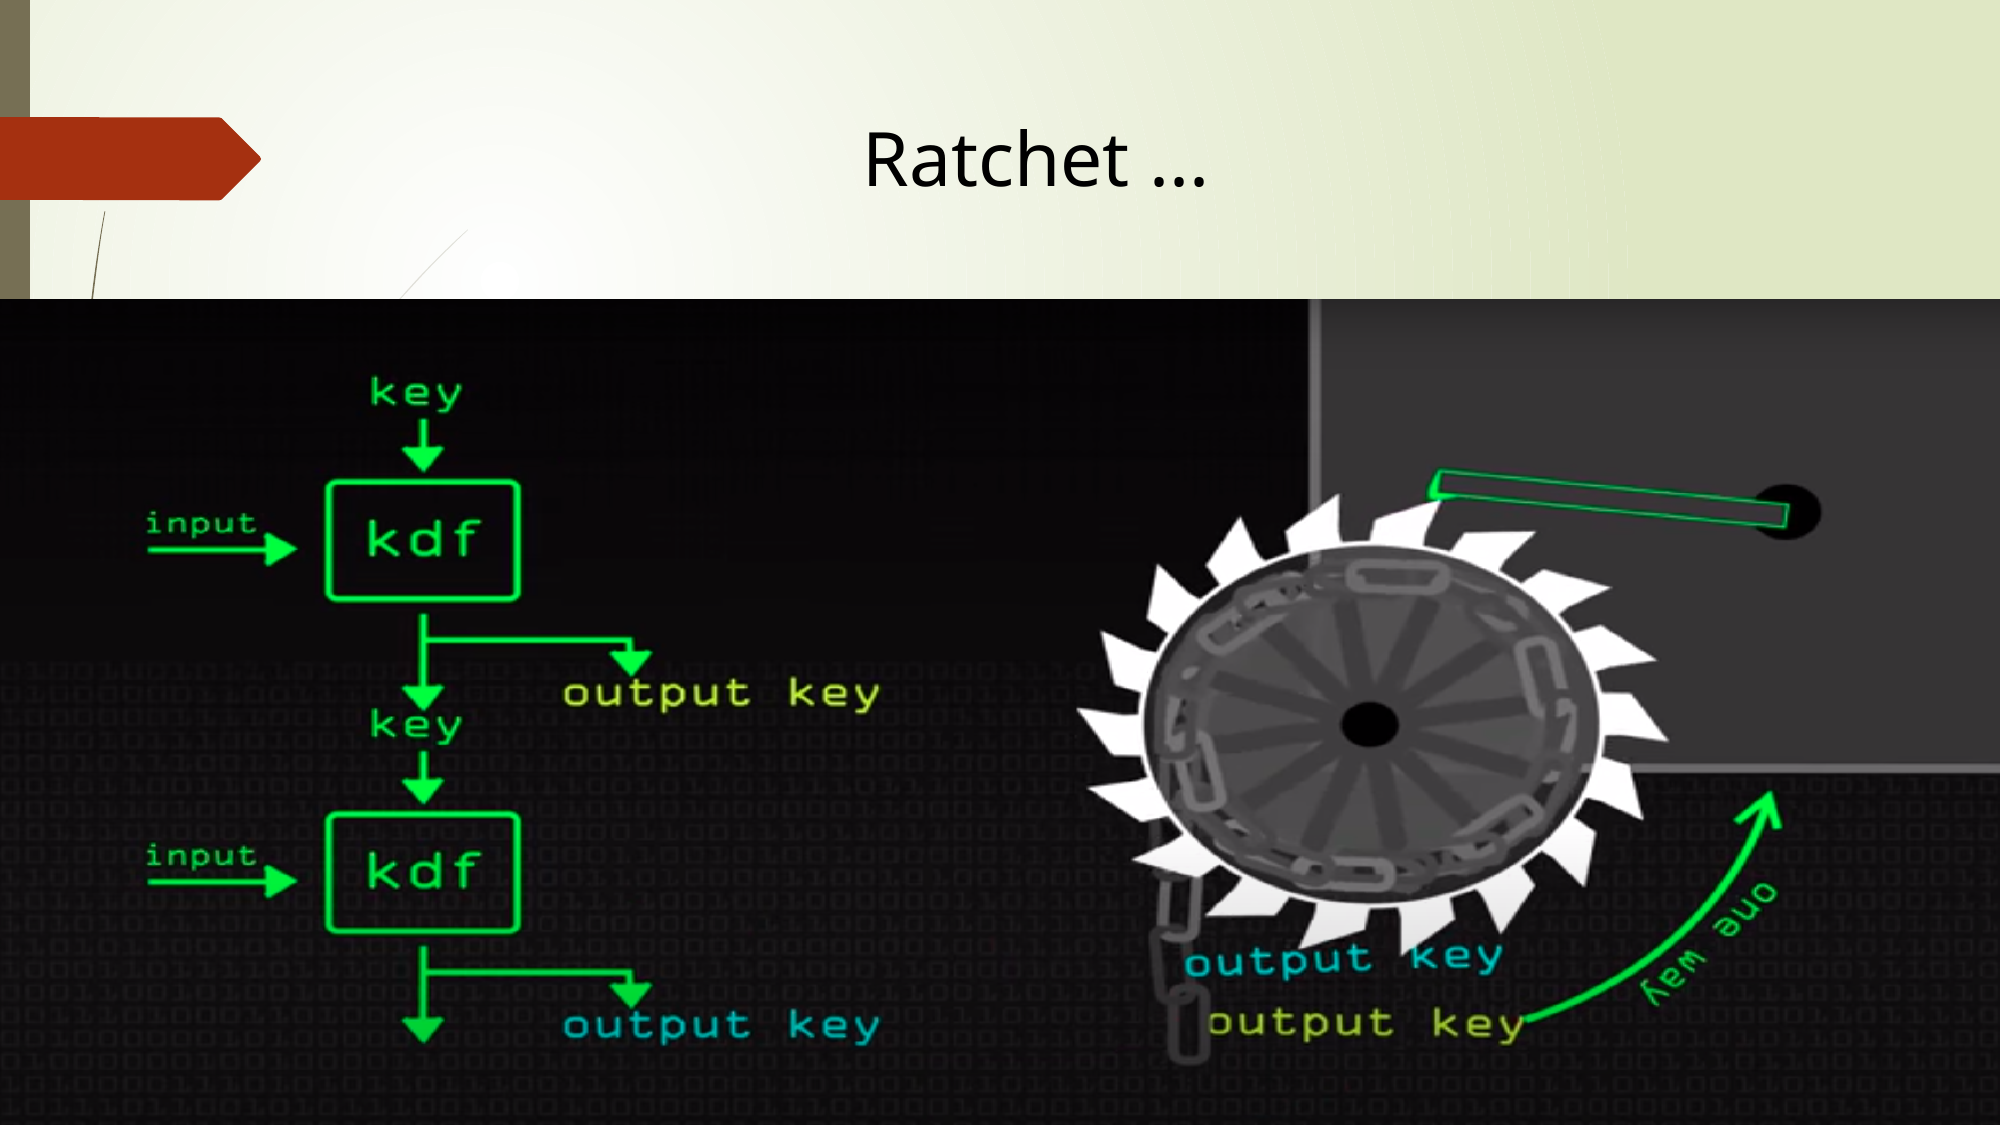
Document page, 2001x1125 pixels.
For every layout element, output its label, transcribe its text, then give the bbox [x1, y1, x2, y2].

picture [0, 299, 2000, 1125]
title Ratchet ... [337, 52, 1800, 263]
